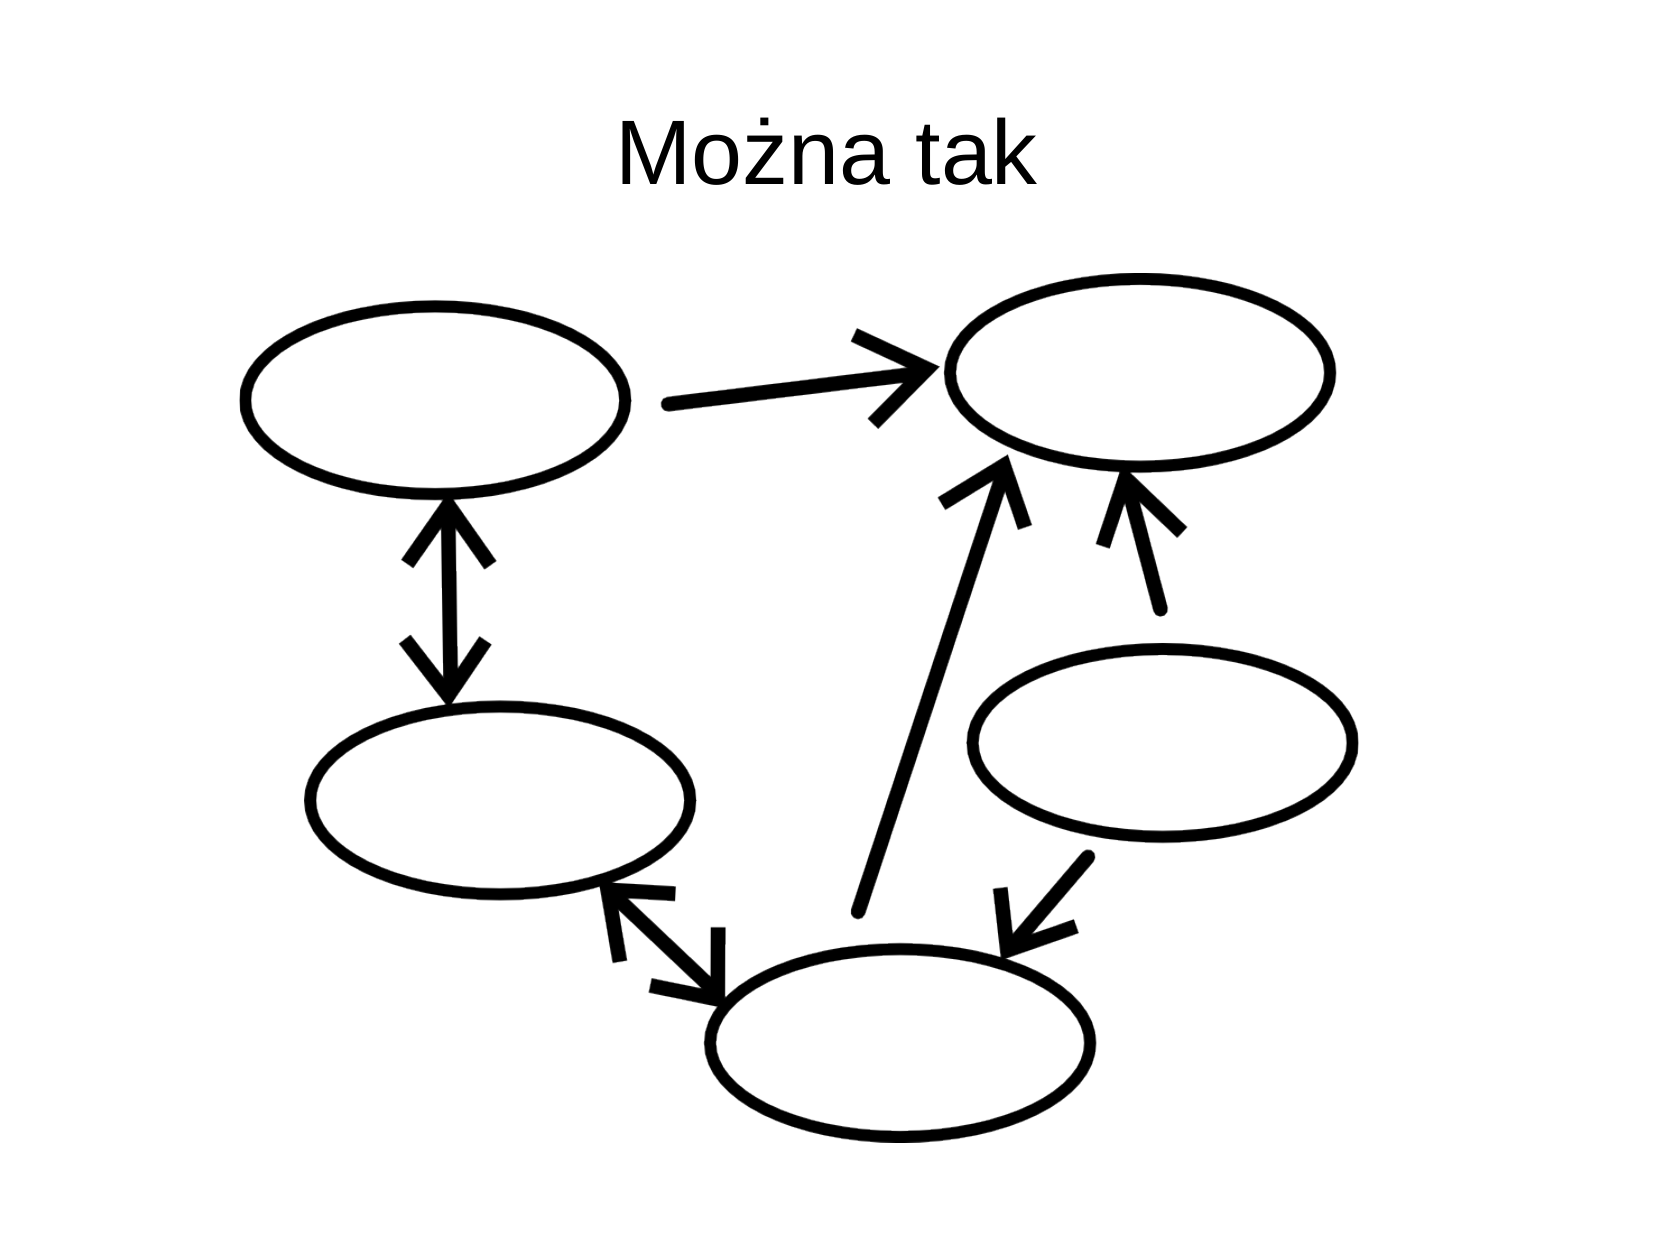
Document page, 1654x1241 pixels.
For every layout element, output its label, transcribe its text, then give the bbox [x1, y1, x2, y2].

picture [239, 273, 1359, 1143]
title Można tak [82, 56, 1571, 250]
